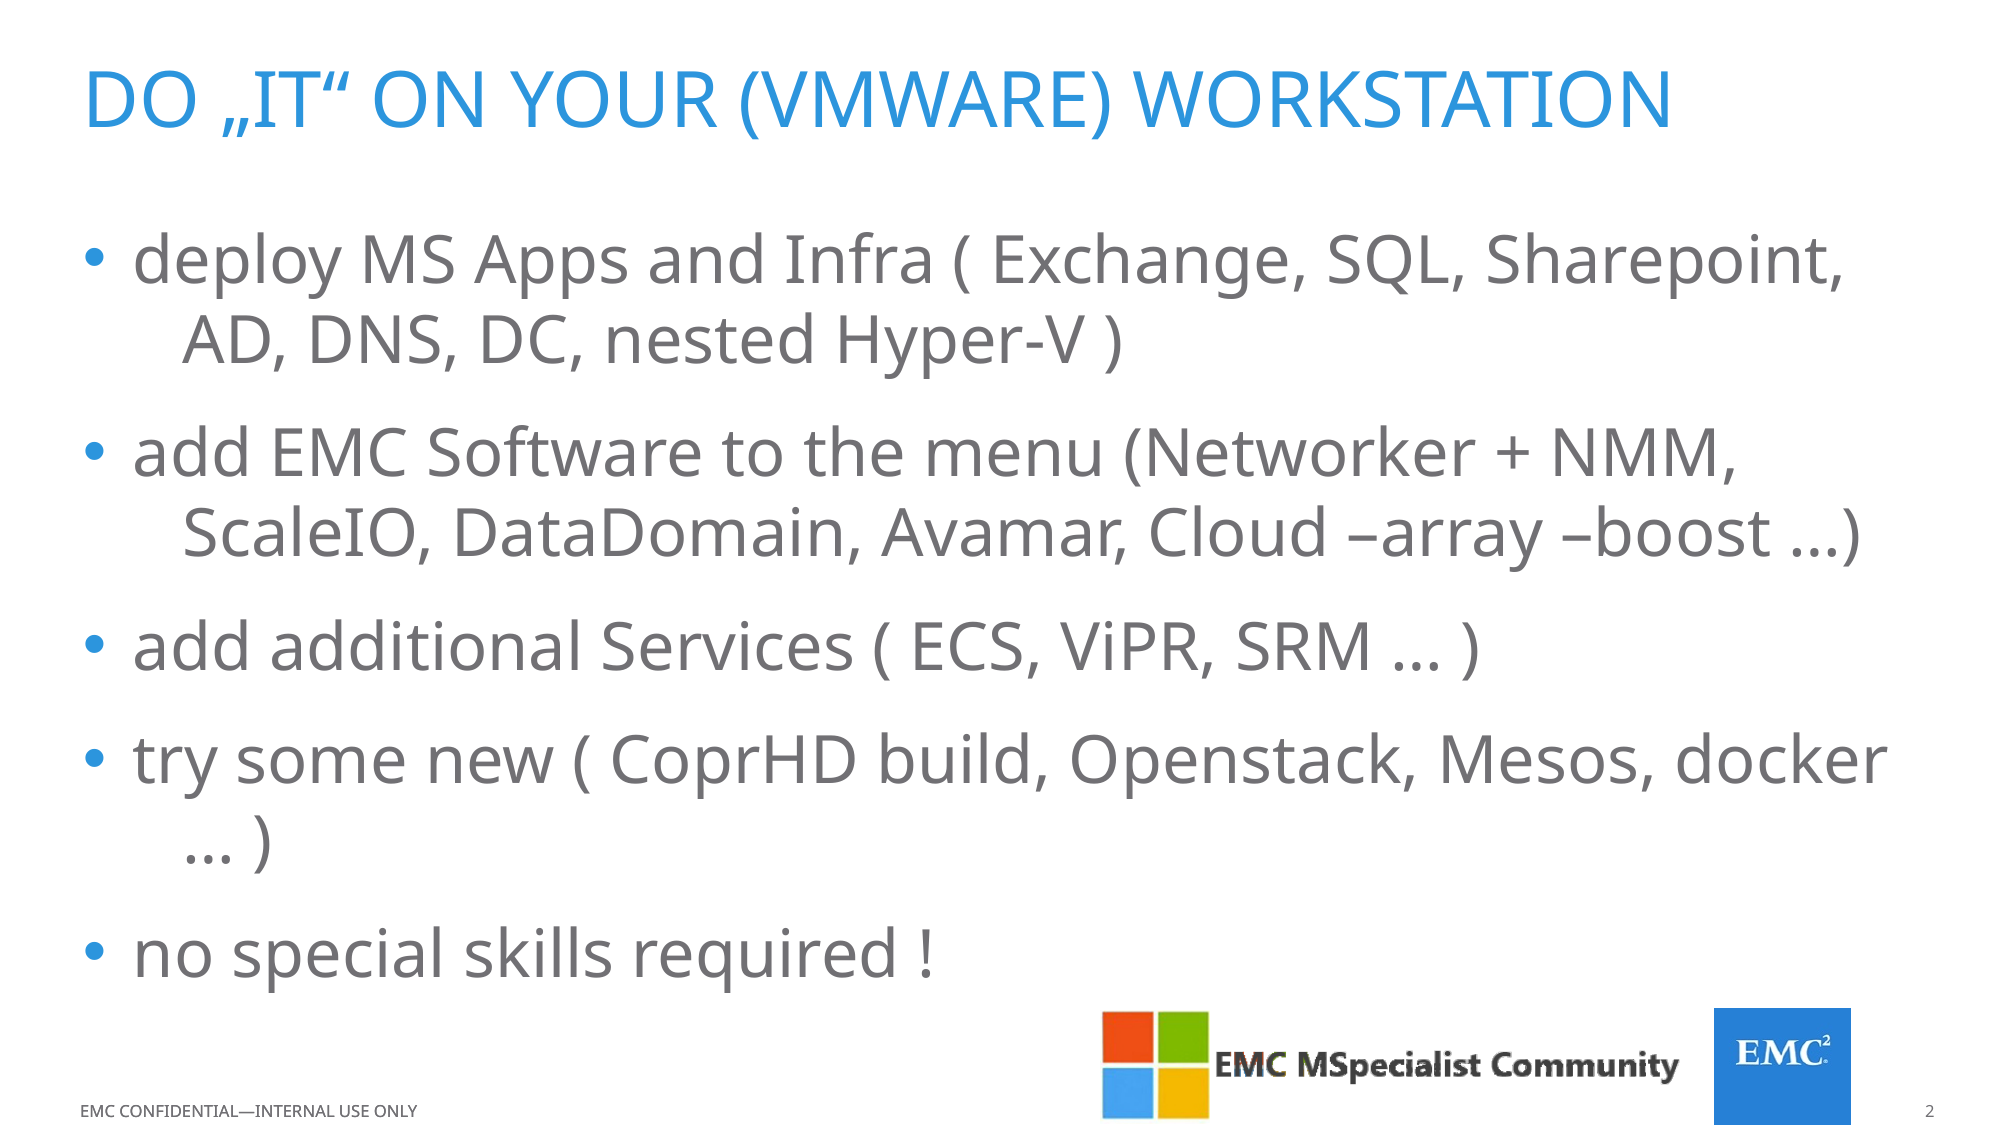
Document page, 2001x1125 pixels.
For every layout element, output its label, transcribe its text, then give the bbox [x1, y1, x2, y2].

list deploy MS Apps and Infra ( Exchange, SQL, Sharepoint, AD, DNS, DC, nested Hyper-V ) add EMC Software to the menu (Networker + NMM, ScaleIO, DataDomain, Avamar, Cloud –array –boost …) add additional Services ( ECS, ViPR, SRM … ) try some new ( CoprHD build, Openstack, Mesos, docker … ) no special skills required ! [82, 216, 1933, 993]
title do „It“ on yoUR (VMWARE) WORKSTATION [82, 50, 1933, 144]
